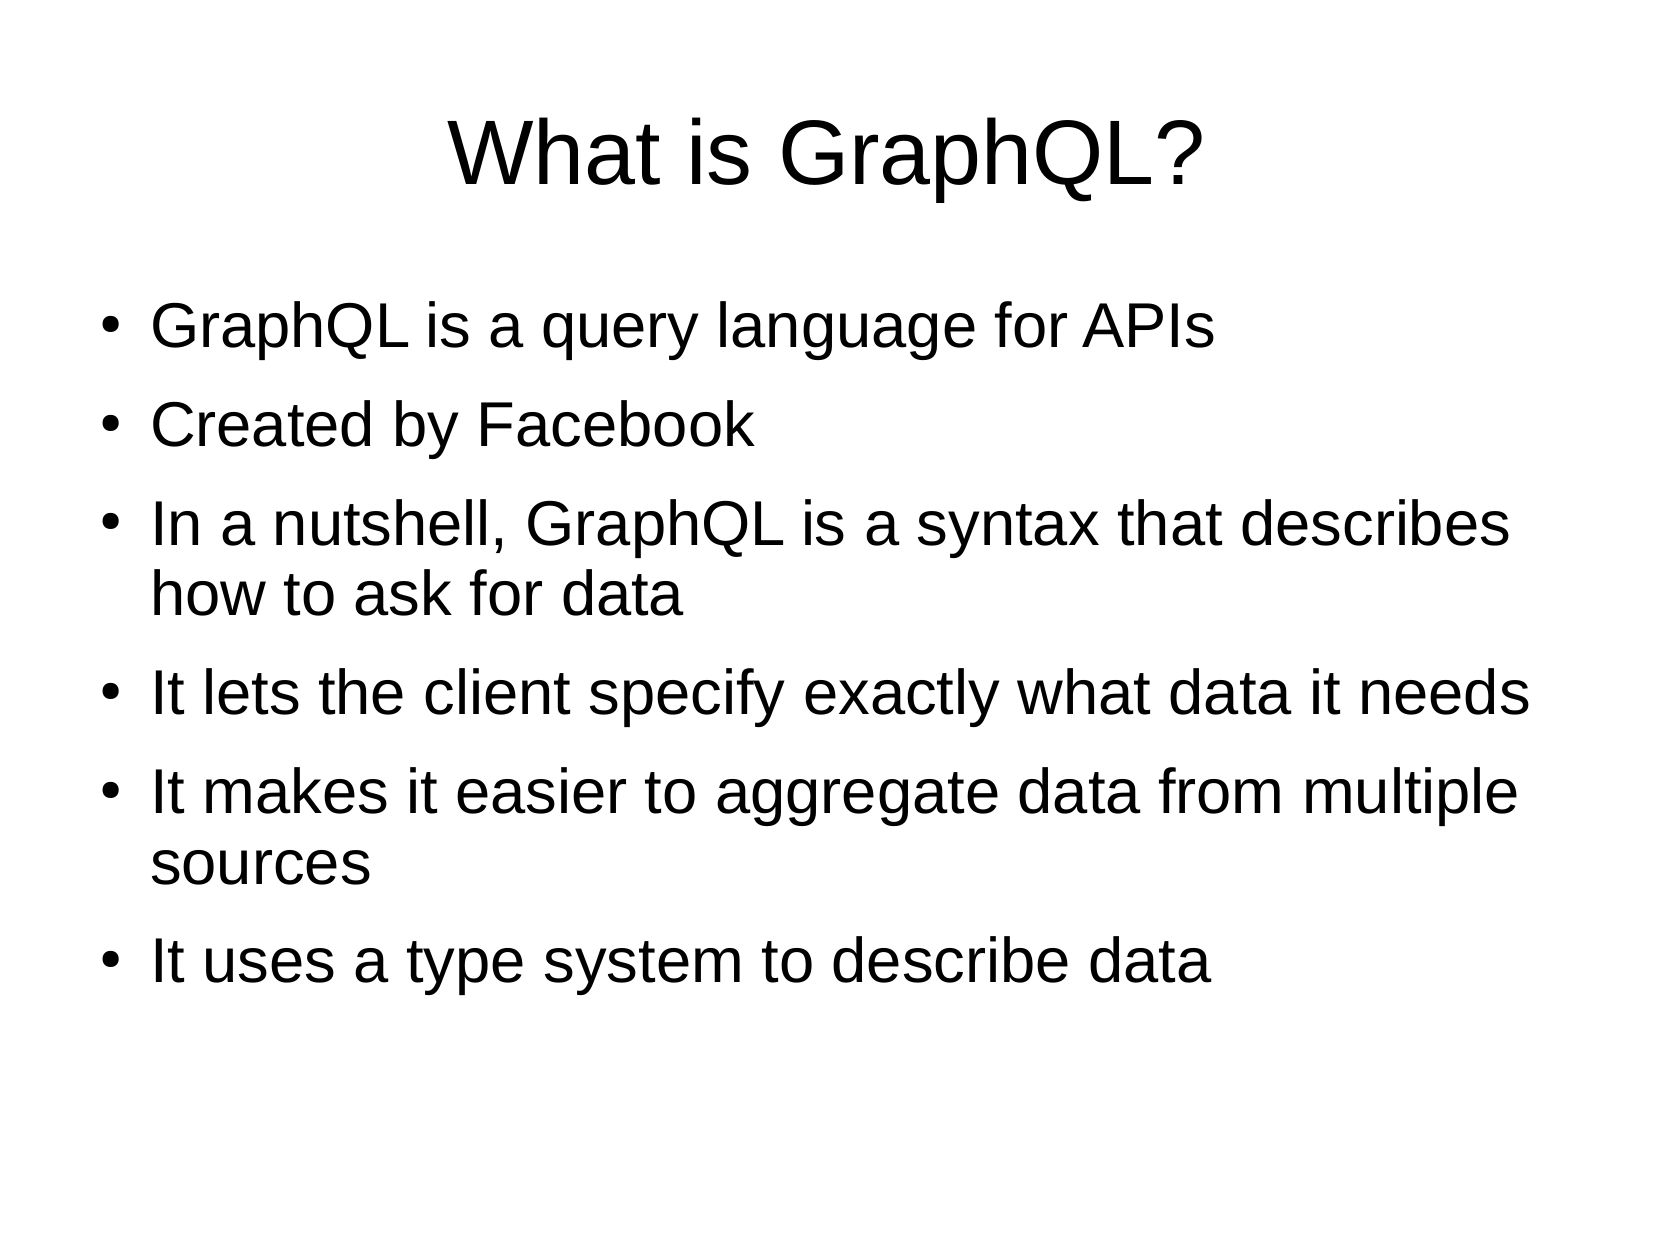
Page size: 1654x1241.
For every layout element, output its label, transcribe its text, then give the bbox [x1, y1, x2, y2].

list GraphQL is a query language for APIs Created by Facebook In a nutshell, GraphQL is a syntax that describes how to ask for data It lets the client specify exactly what data it needs It makes it easier to aggregate data from multiple sources It uses a type system to describe data [82, 290, 1571, 1010]
title What is GraphQL? [82, 49, 1571, 257]
